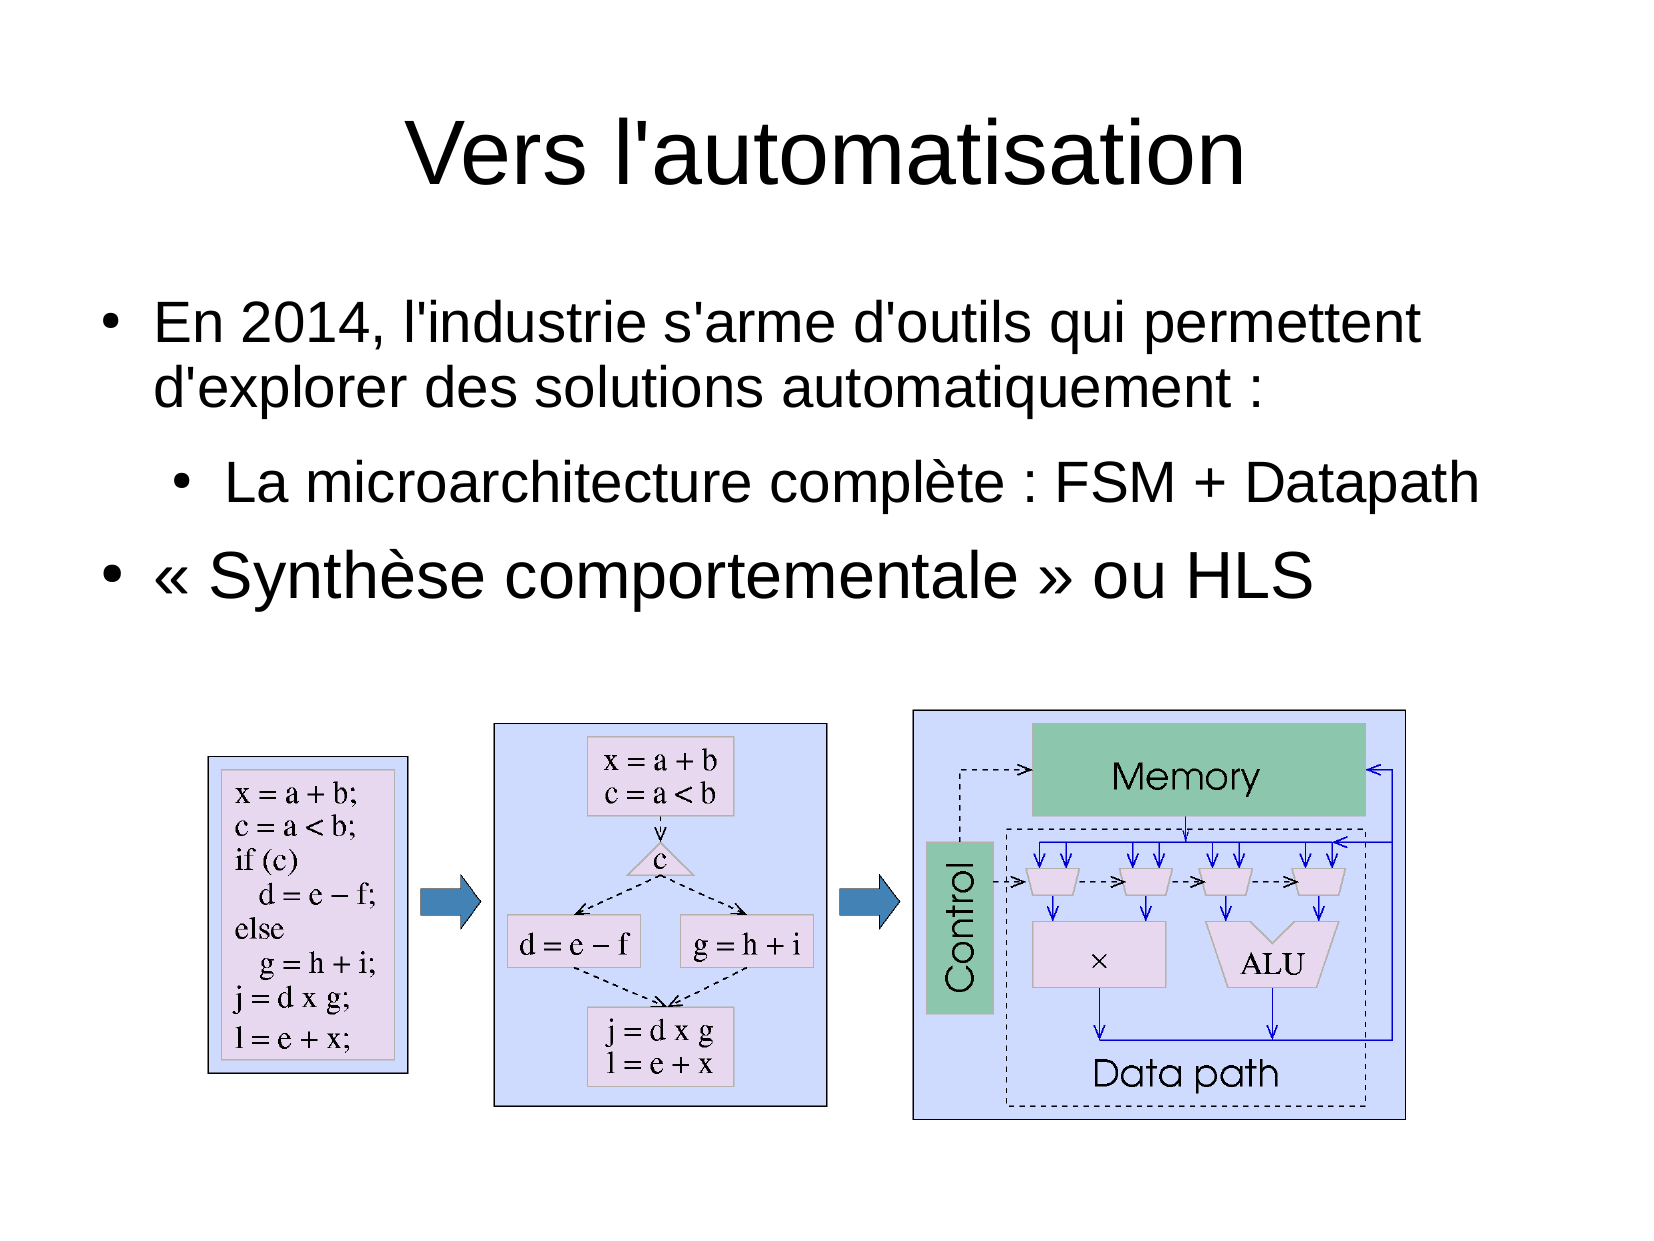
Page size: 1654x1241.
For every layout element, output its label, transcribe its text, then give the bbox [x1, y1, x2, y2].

title Vers l'automatisation [82, 56, 1571, 250]
picture [206, 708, 1407, 1121]
list En 2014, l'industrie s'arme d'outils qui permettent d'explorer des solutions automatiquement : La microarchitecture complète : FSM + Datapath « Synthèse comportementale » ou HLS [82, 290, 1571, 1109]
